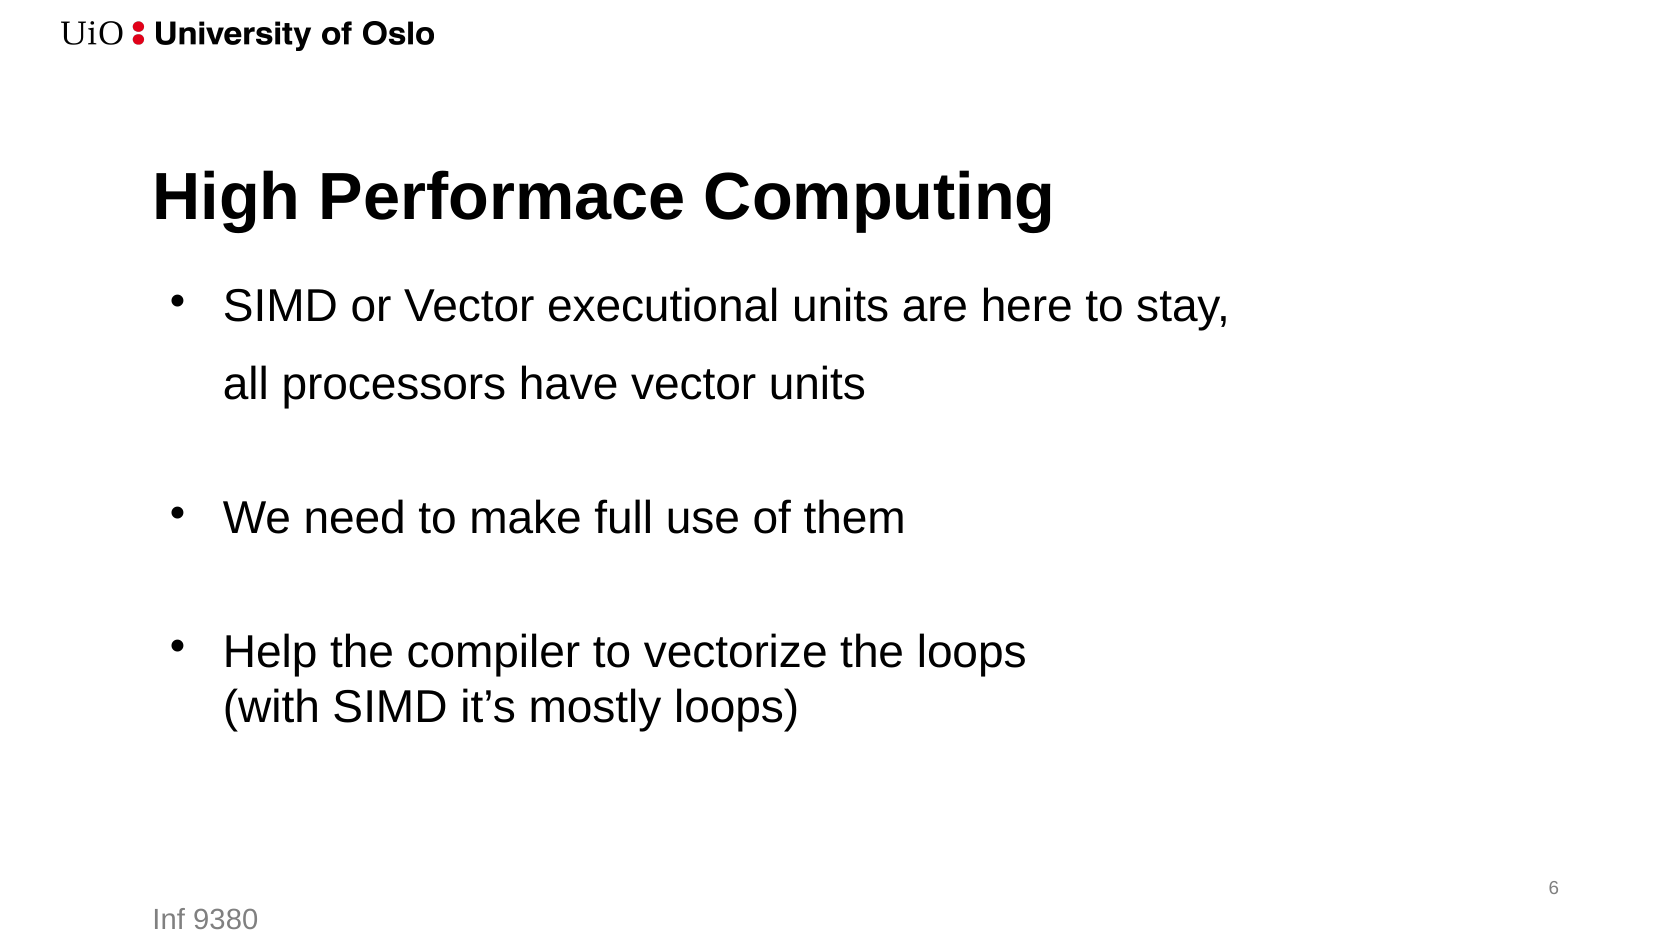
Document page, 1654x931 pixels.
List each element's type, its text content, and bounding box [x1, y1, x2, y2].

text_box High Performace Computing [137, 115, 1571, 268]
text_box SIMD or Vector executional units are here to stay, all processors have vector units We need to make full use of them Help the compiler to vectorize the loops (with SIMD it’s mostly loops) [137, 268, 1571, 826]
picture [61, 21, 434, 51]
text_box Inf 9380 [137, 893, 755, 930]
text_box <nummer> [1450, 868, 1574, 930]
